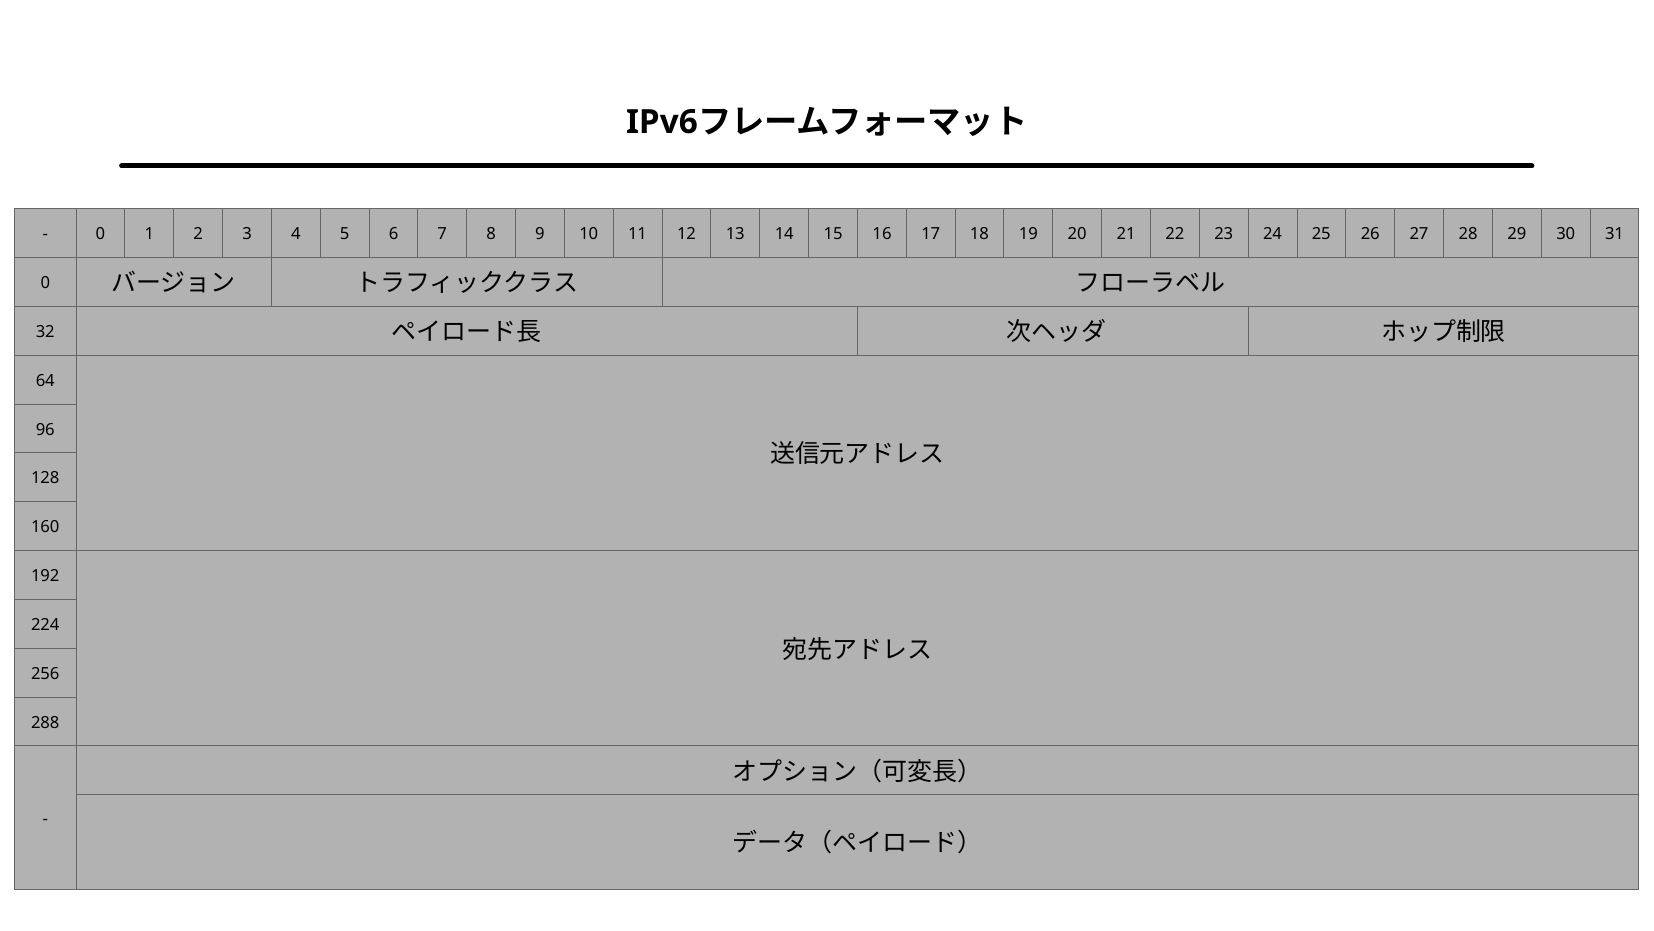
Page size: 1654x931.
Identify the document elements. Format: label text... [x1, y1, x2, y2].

text_box 25 [1297, 208, 1345, 257]
text_box 16 [857, 208, 906, 257]
text_box 4 [272, 208, 320, 257]
text_box オプション（可変長） [77, 745, 1639, 794]
text_box 32 [14, 306, 76, 355]
text_box 2 [173, 208, 222, 257]
text_box データ（ペイロード） [77, 794, 1639, 890]
text_box 6 [369, 208, 417, 257]
text_box フローラベル [662, 257, 1639, 306]
text_box 次ヘッダ [857, 306, 1248, 355]
text_box 0 [77, 208, 124, 257]
text_box 28 [1443, 208, 1492, 257]
text_box 10 [564, 208, 613, 257]
text_box ペイロード長 [76, 306, 857, 355]
text_box 21 [1101, 208, 1150, 257]
text_box 18 [955, 208, 1003, 257]
text_box 7 [417, 208, 466, 257]
text_box - [14, 208, 77, 257]
text_box 26 [1345, 208, 1394, 257]
text_box 64 [14, 355, 76, 404]
text_box - [14, 745, 77, 890]
text_box 17 [906, 208, 955, 257]
text_box 27 [1394, 208, 1443, 257]
text_box 5 [320, 208, 369, 257]
text_box 22 [1150, 208, 1199, 257]
text_box 13 [710, 208, 759, 257]
text_box 11 [613, 208, 662, 257]
text_box 14 [759, 208, 808, 257]
text_box 128 [14, 452, 76, 501]
text_box 24 [1248, 208, 1297, 257]
text_box IPv6フレームフォーマット [533, 41, 1120, 153]
text_box 送信元アドレス [76, 355, 1639, 550]
text_box 96 [14, 404, 76, 452]
text_box 9 [515, 208, 564, 257]
text_box 3 [222, 208, 272, 257]
text_box トラフィッククラス [271, 257, 662, 306]
text_box 1 [124, 208, 173, 257]
text_box 12 [662, 208, 710, 257]
text_box 8 [466, 208, 515, 257]
text_box 288 [14, 697, 76, 745]
text_box ホップ制限 [1248, 306, 1639, 355]
text_box 宛先アドレス [76, 550, 1639, 745]
text_box 23 [1199, 208, 1248, 257]
text_box 160 [14, 501, 76, 550]
text_box 192 [14, 550, 76, 599]
text_box バージョン [76, 257, 271, 306]
text_box 224 [14, 599, 76, 648]
text_box 30 [1541, 208, 1590, 257]
text_box 29 [1492, 208, 1541, 257]
text_box 256 [14, 648, 76, 697]
text_box 31 [1590, 208, 1639, 257]
text_box 19 [1003, 208, 1052, 257]
text_box 0 [14, 257, 76, 306]
text_box 15 [808, 208, 857, 257]
text_box 20 [1052, 208, 1101, 257]
